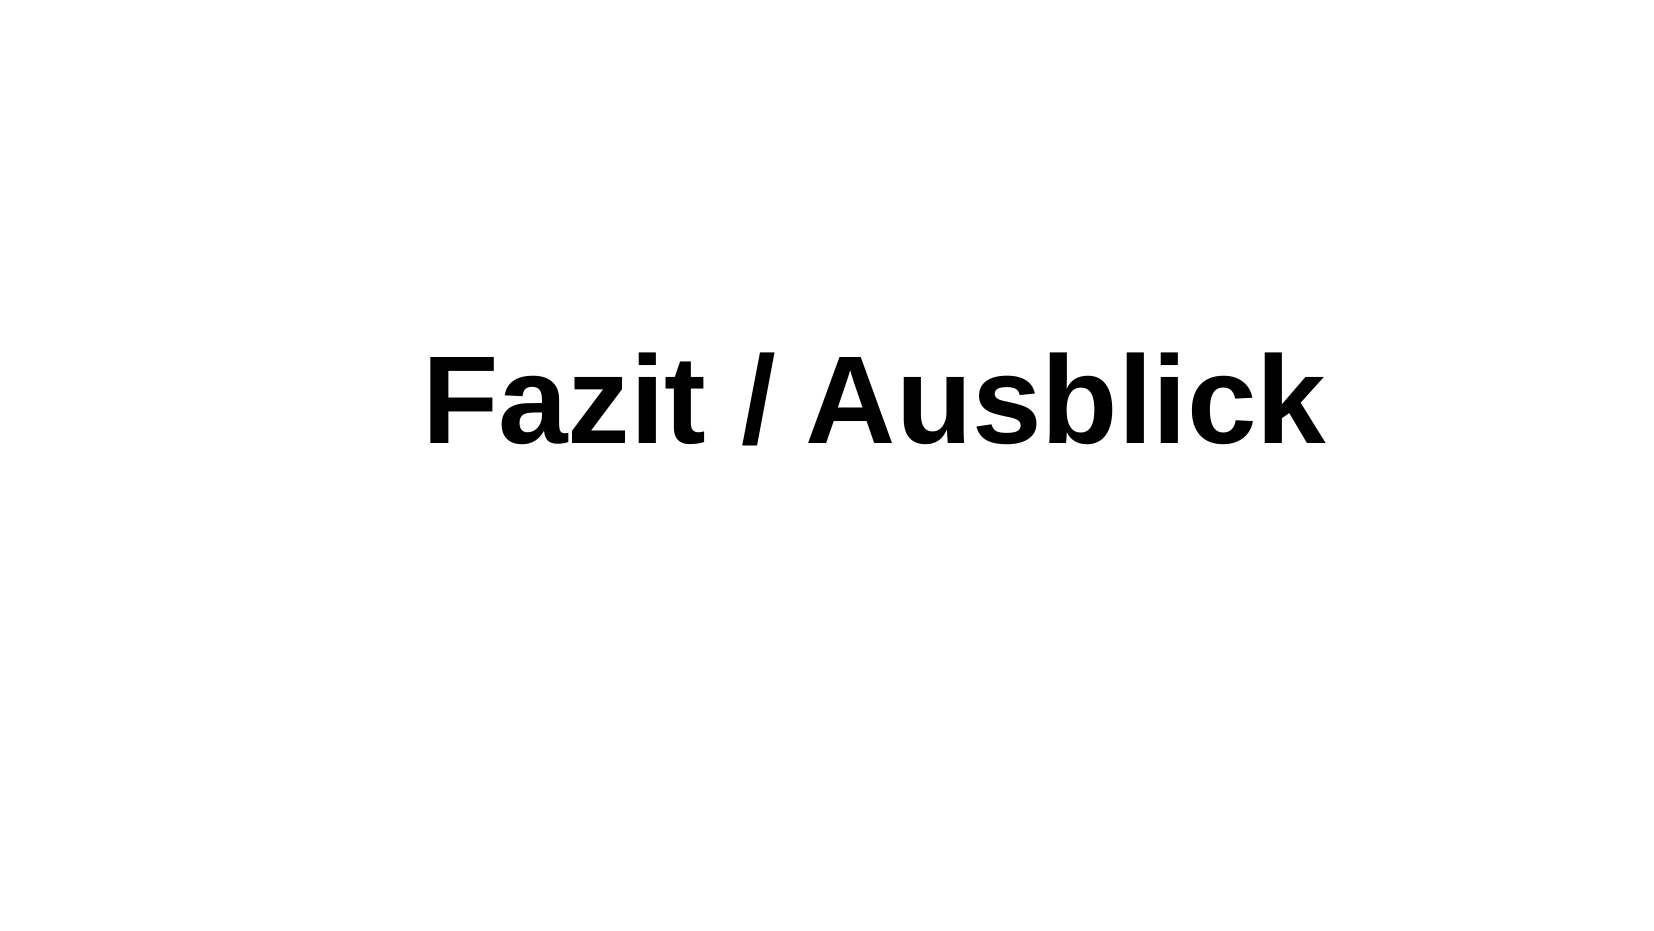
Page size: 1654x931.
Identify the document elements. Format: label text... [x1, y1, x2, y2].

text_box Fazit / Ausblick [407, 183, 1613, 618]
